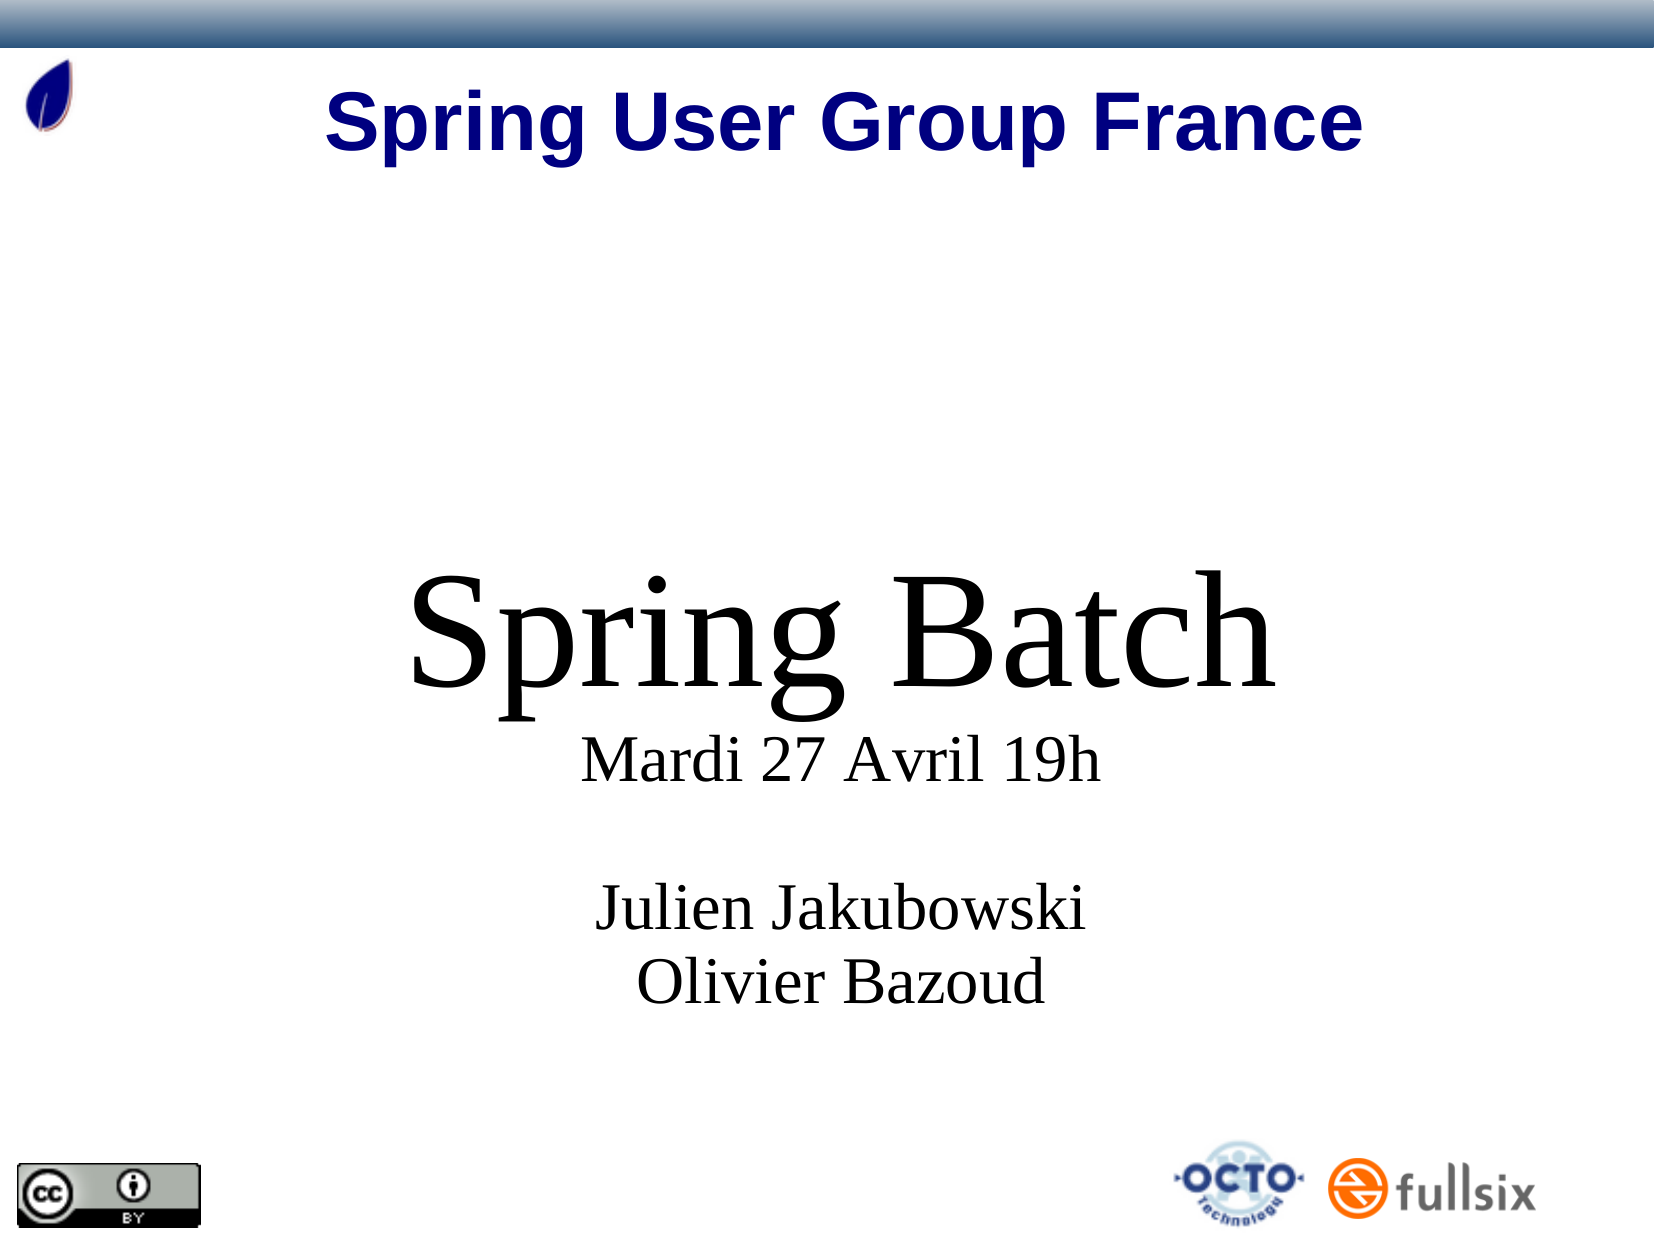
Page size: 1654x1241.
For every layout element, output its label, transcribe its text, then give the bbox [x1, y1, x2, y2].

picture [1166, 1169, 1313, 1235]
title Spring User Group France [156, 55, 1534, 188]
picture [14, 55, 89, 136]
subtitle Spring Batch Mardi 27 Avril 19h Julien Jakubowski Olivier Bazoud [151, 387, 1532, 1169]
picture [1328, 1158, 1536, 1219]
picture [17, 1163, 201, 1228]
